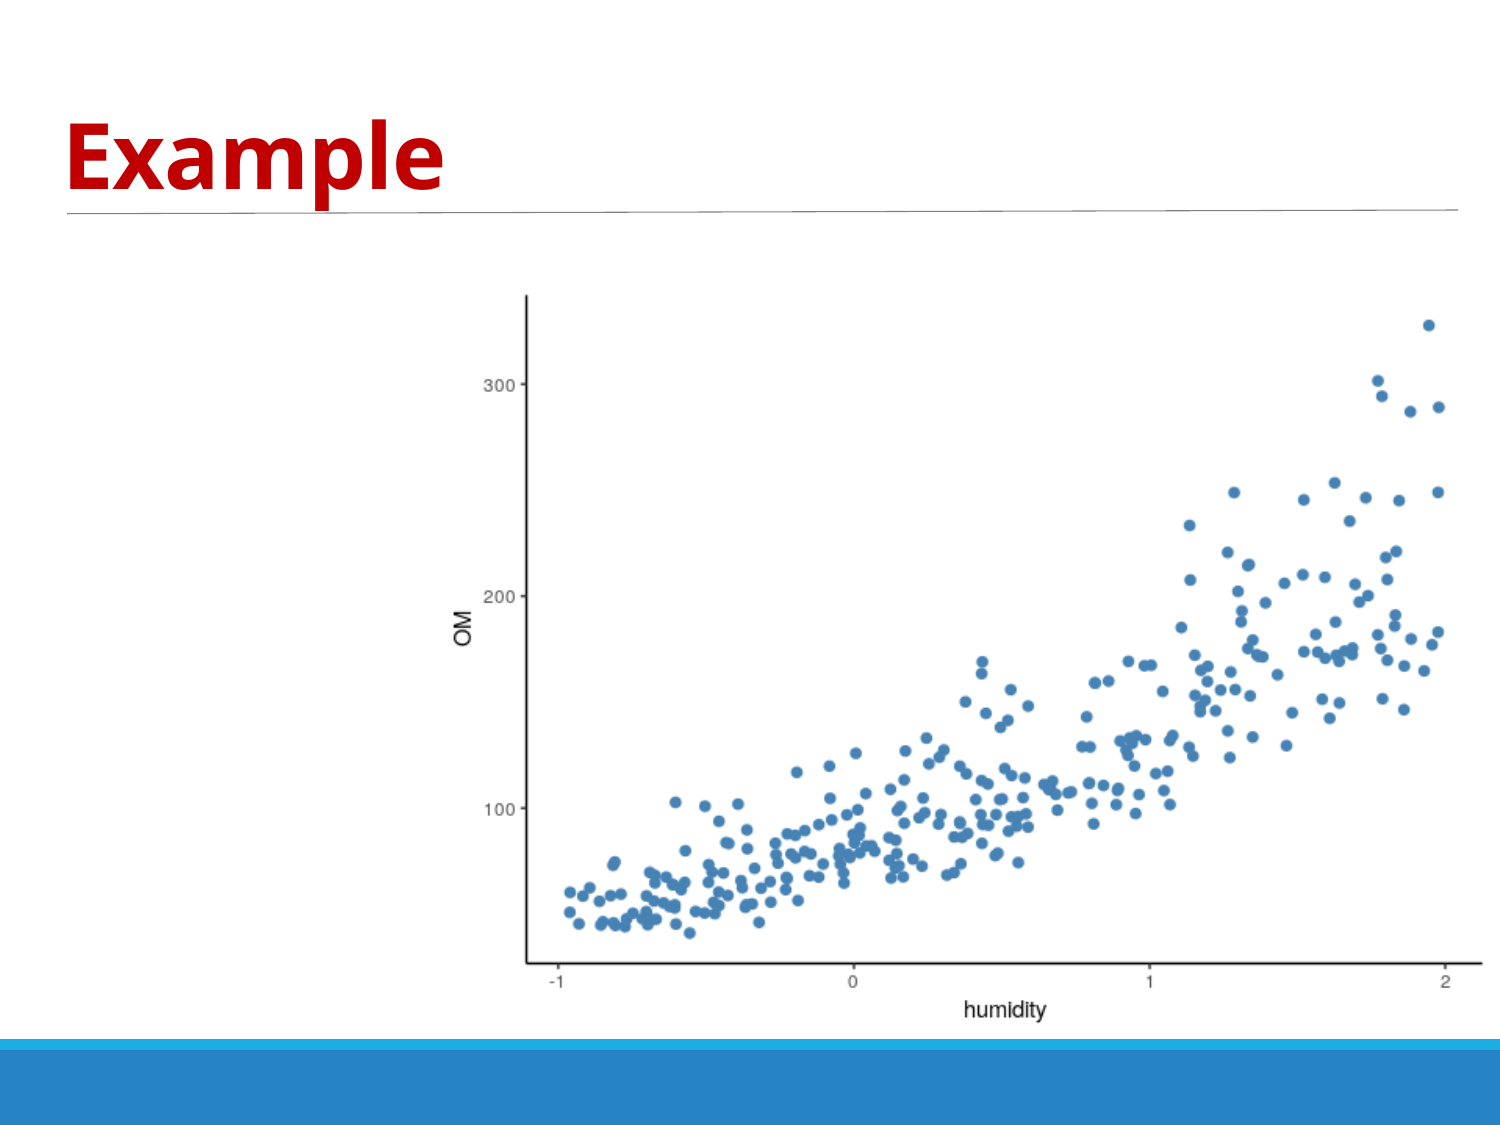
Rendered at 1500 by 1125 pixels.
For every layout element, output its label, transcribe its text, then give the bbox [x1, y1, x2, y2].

picture [443, 284, 1494, 1036]
title Example [62, 59, 1471, 257]
